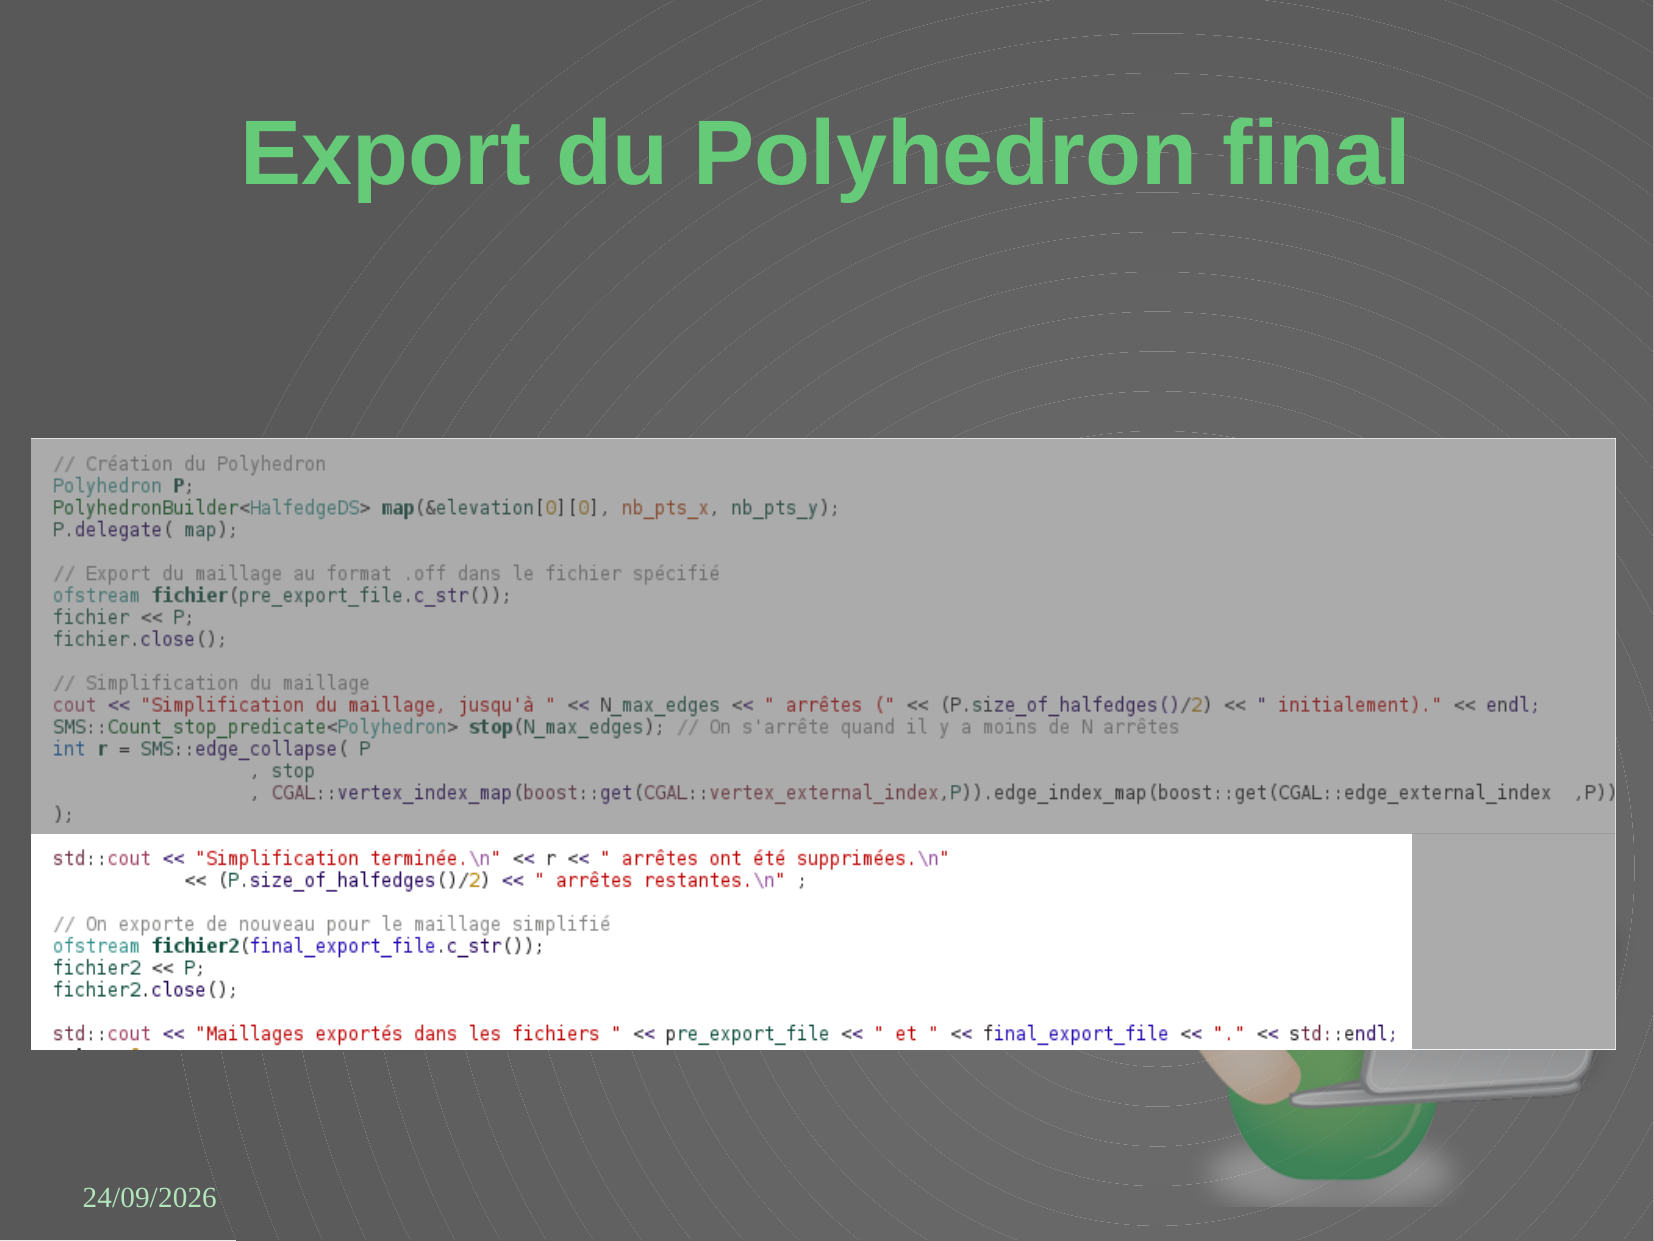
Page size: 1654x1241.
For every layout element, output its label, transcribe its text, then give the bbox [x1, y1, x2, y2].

picture [31, 684, 1642, 1207]
title Export du Polyhedron final [82, 49, 1571, 257]
text_box [31, 438, 1616, 1050]
